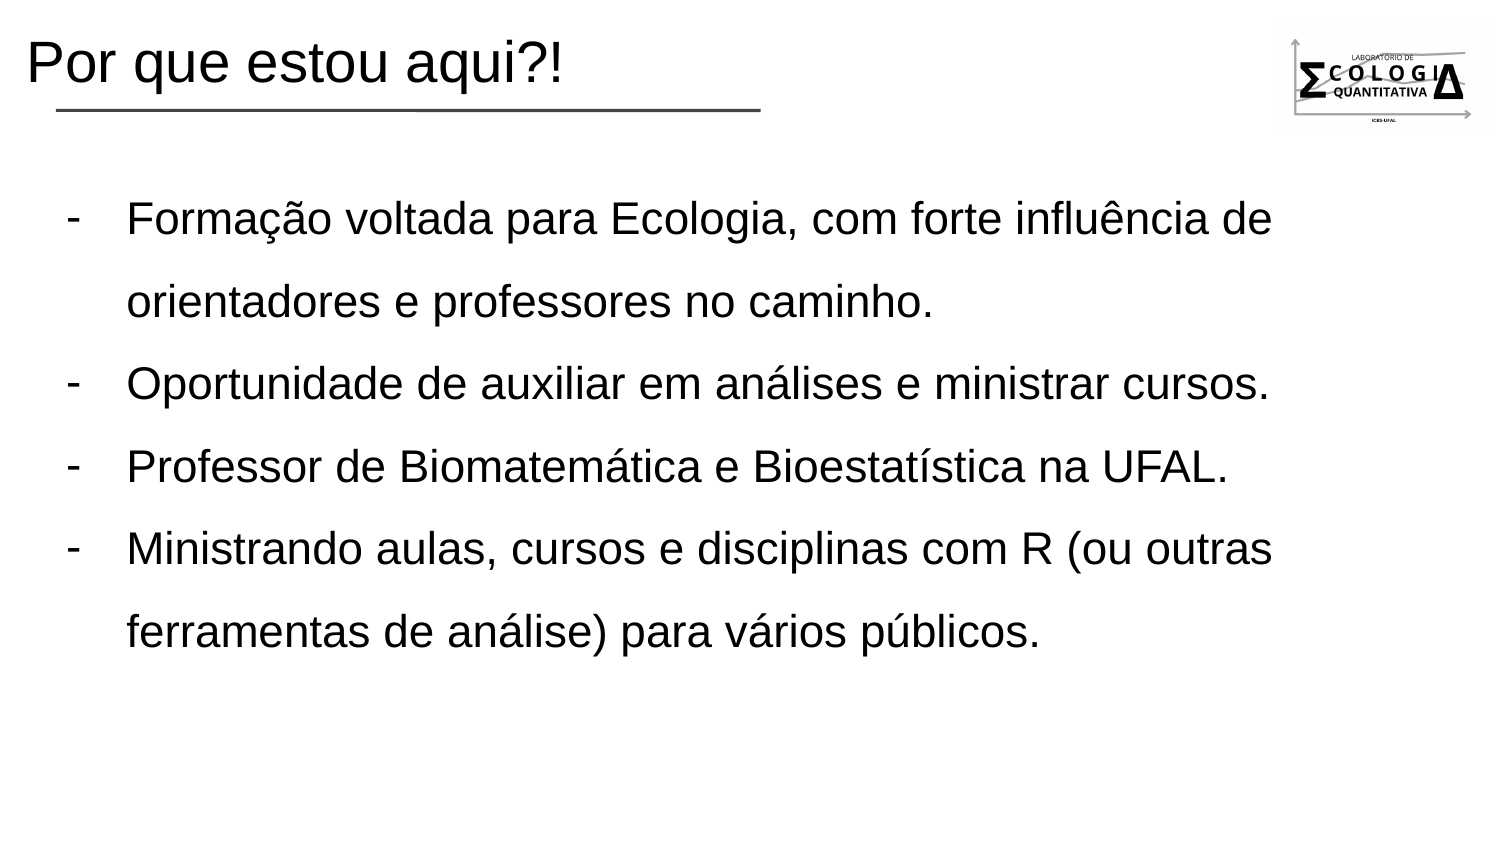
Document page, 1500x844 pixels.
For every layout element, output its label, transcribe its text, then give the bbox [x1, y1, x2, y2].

picture [1275, 23, 1490, 131]
text_box Formação voltada para Ecologia, com forte influência de orientadores e professores no caminho. Oportunidade de auxiliar em análises e ministrar cursos. Professor de Biomatemática e Bioestatística na UFAL. Ministrando aulas, cursos e disciplinas com R (ou outras ferramentas de análise) para vários públicos. [36, 146, 1427, 729]
text_box Por que estou aqui?! [11, 9, 1210, 117]
